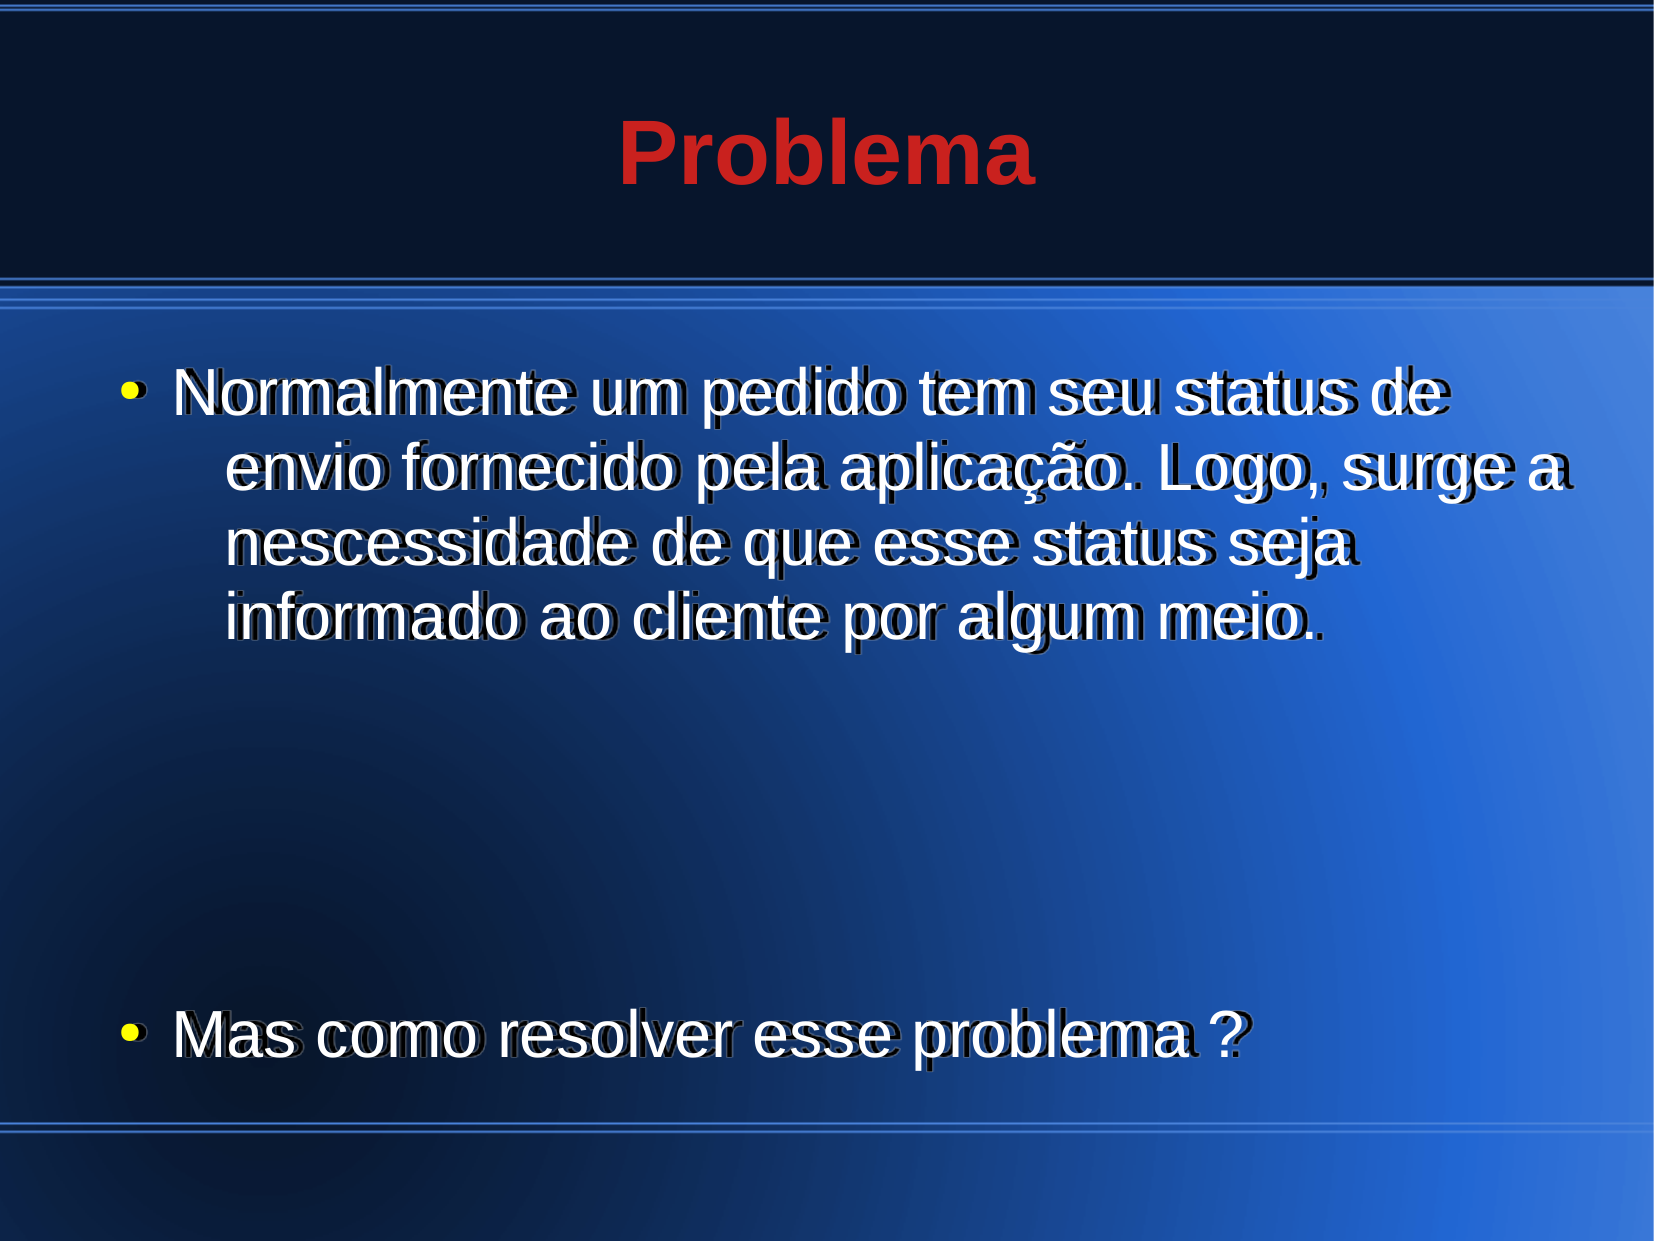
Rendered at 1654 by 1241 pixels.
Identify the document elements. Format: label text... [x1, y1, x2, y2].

title Problema [82, 49, 1571, 257]
picture [0, 0, 1654, 1241]
list Normalmente um pedido tem seu status de envio fornecido pela aplicação. Logo, surge a nescessidade de que esse status seja informado ao cliente por algum meio. Mas como resolver esse problema ? [82, 355, 1571, 1075]
